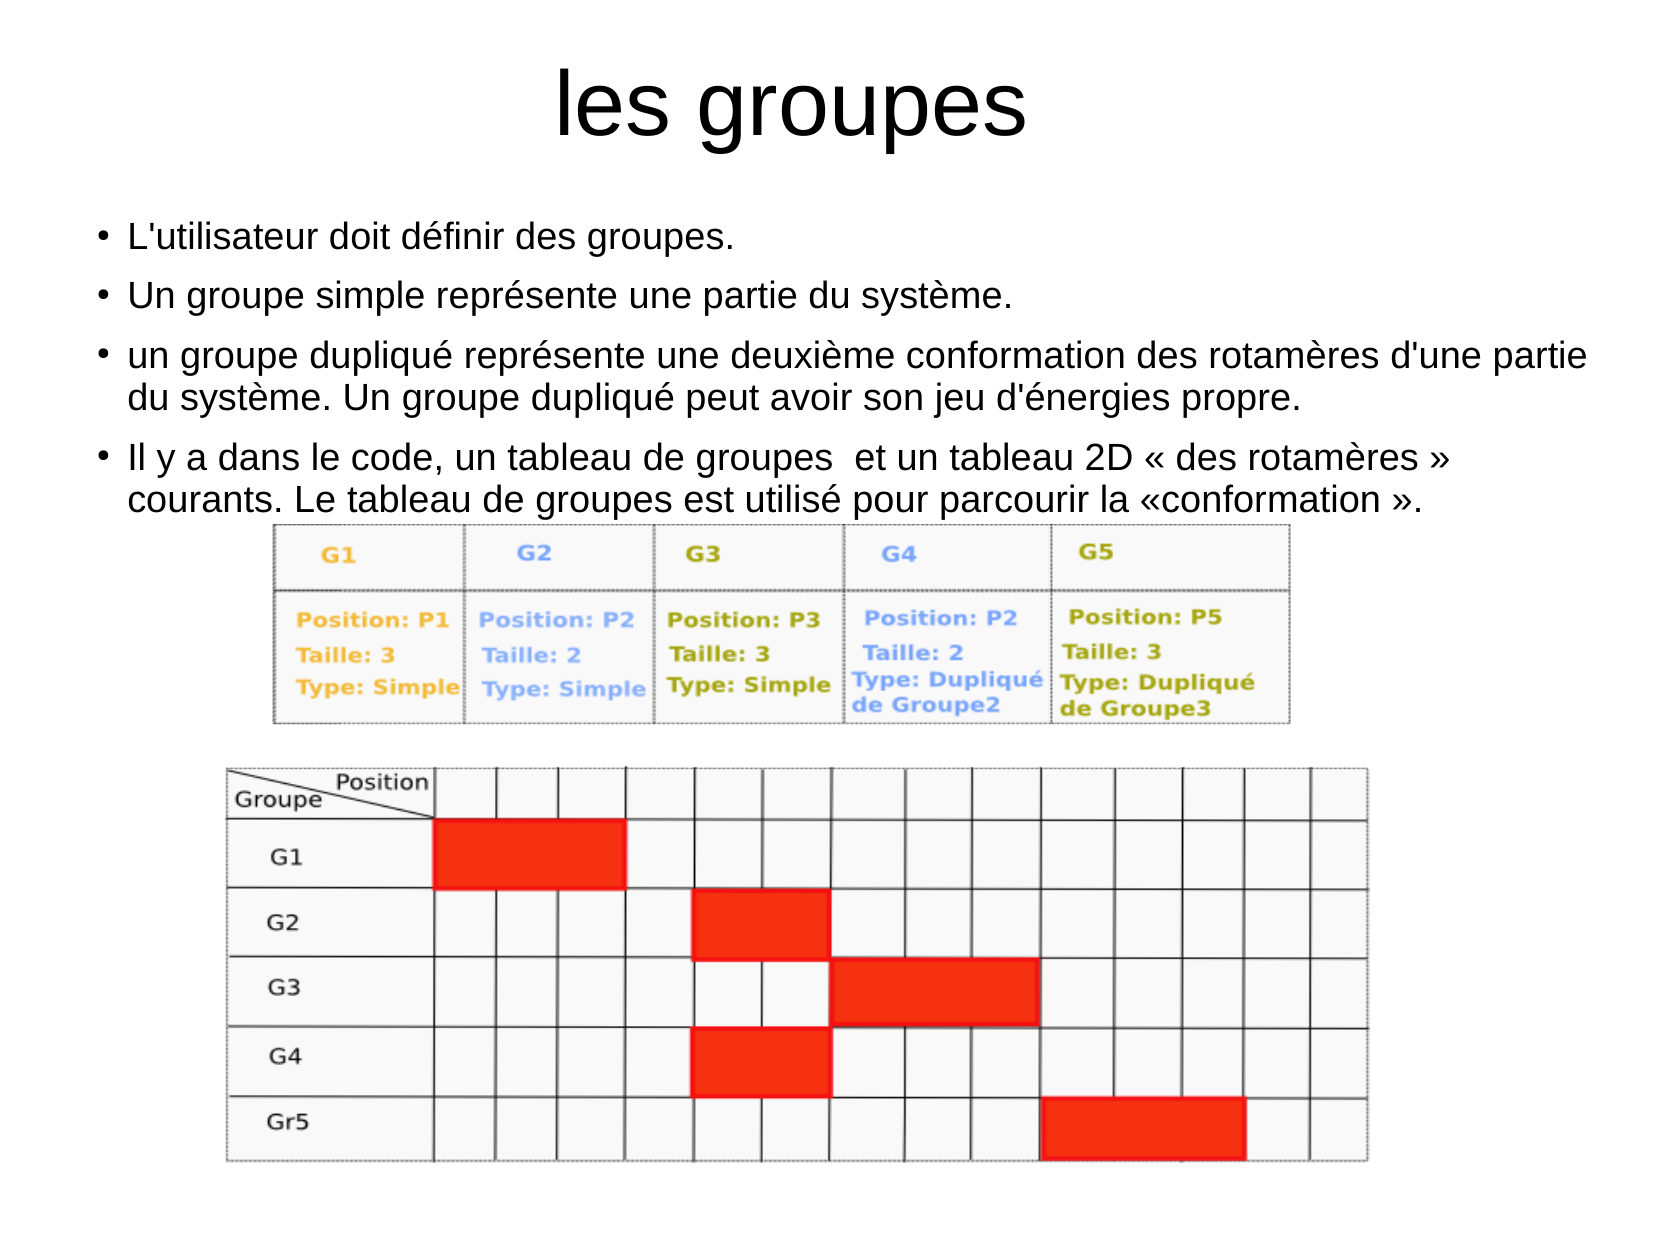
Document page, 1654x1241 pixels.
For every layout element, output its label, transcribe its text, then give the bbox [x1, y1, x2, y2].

list L'utilisateur doit définir des groupes. Un groupe simple représente une partie du système. un groupe dupliqué représente une deuxième conformation des rotamères d'une partie du système. Un groupe dupliqué peut avoir son jeu d'énergies propre. Il y a dans le code, un tableau de groupes et un tableau 2D « des rotamères » courants. Le tableau de groupes est utilisé pour parcourir la «conformation ». [86, 215, 1613, 526]
title les groupes [82, 52, 1501, 155]
picture [225, 524, 1370, 1163]
